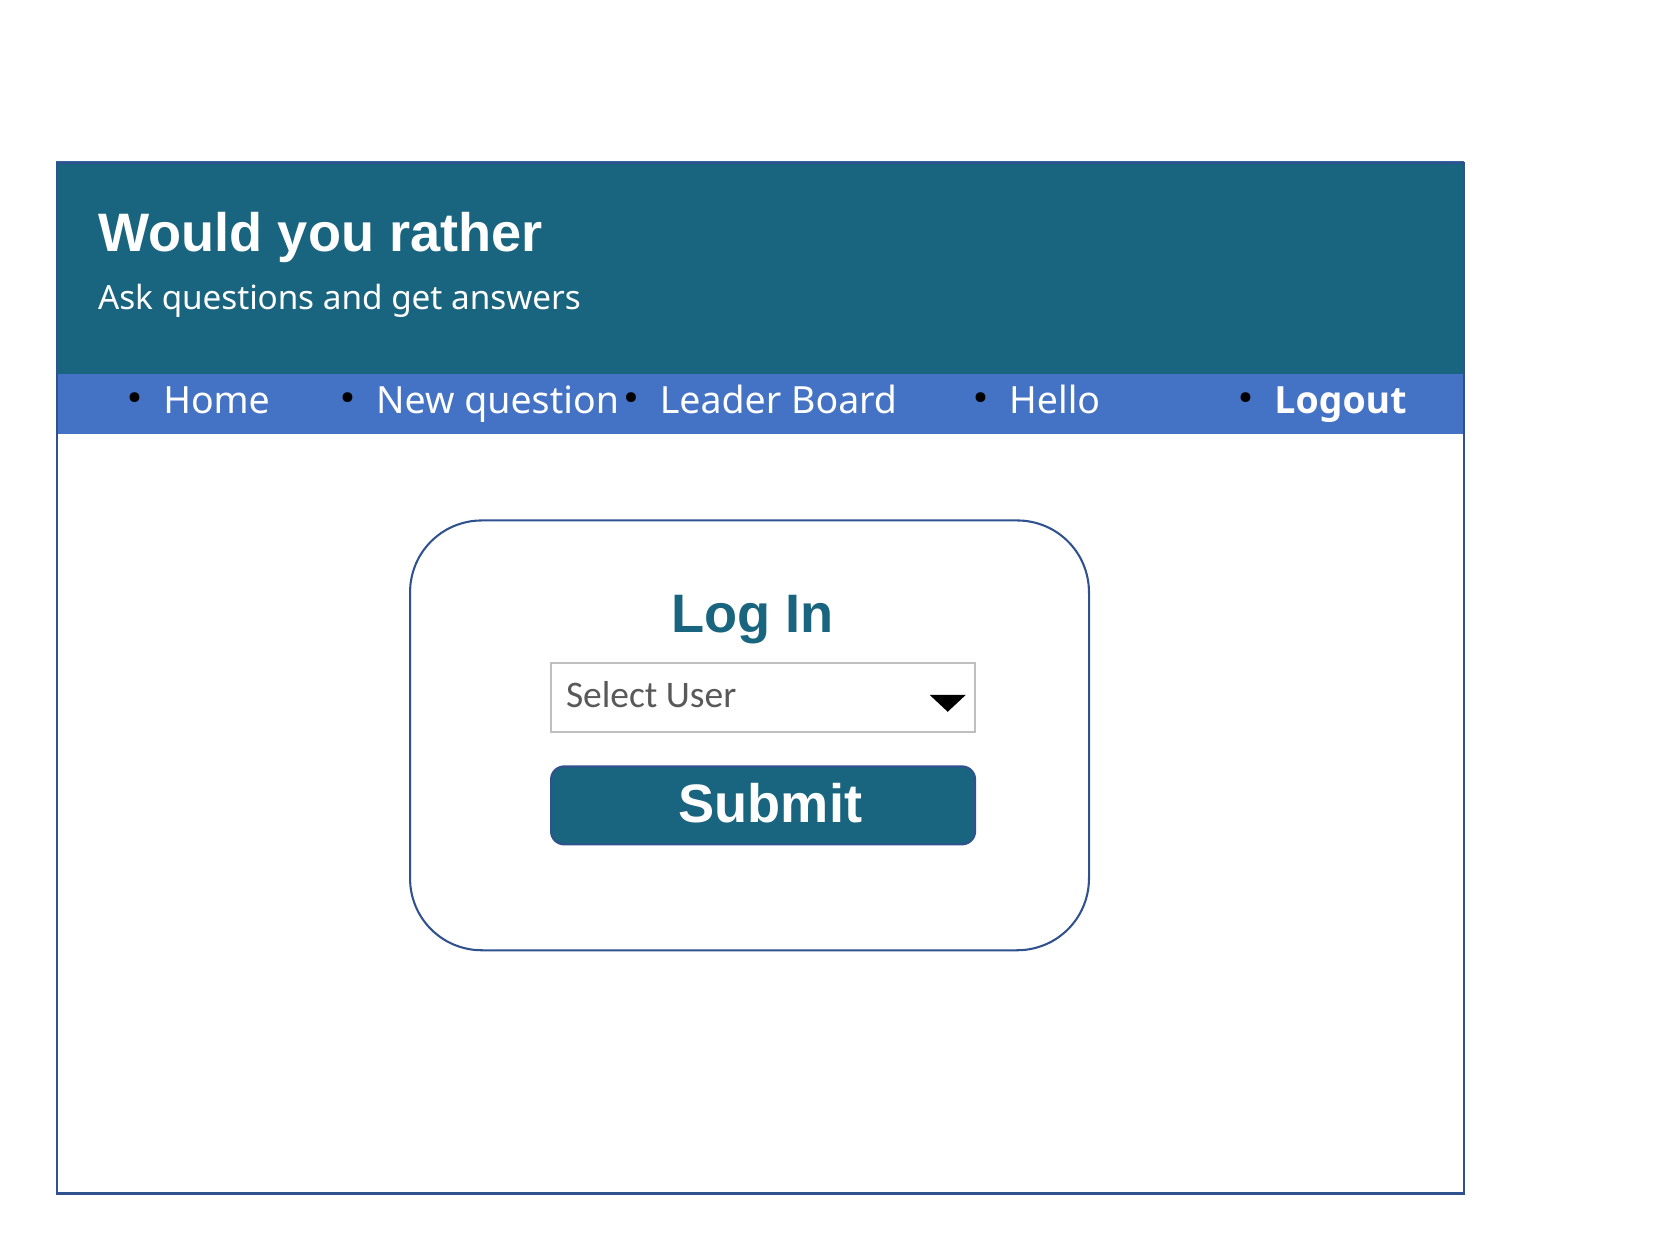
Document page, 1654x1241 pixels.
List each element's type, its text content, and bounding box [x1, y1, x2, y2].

table_header Leader Board [620, 374, 901, 434]
text_box [551, 663, 975, 732]
text_box [551, 766, 663, 845]
text_box Ask questions and get answers [83, 266, 955, 374]
table_header New question [339, 374, 620, 434]
text_box Would you rather [83, 194, 698, 266]
table_header Home [58, 374, 339, 434]
table_header Hello [901, 374, 1182, 434]
text_box [58, 164, 1463, 374]
text_box Submit [663, 766, 879, 845]
text_box [879, 766, 976, 845]
table_header Logout [1182, 374, 1463, 434]
text_box Log In [603, 576, 902, 655]
text_box Select User [551, 662, 785, 724]
